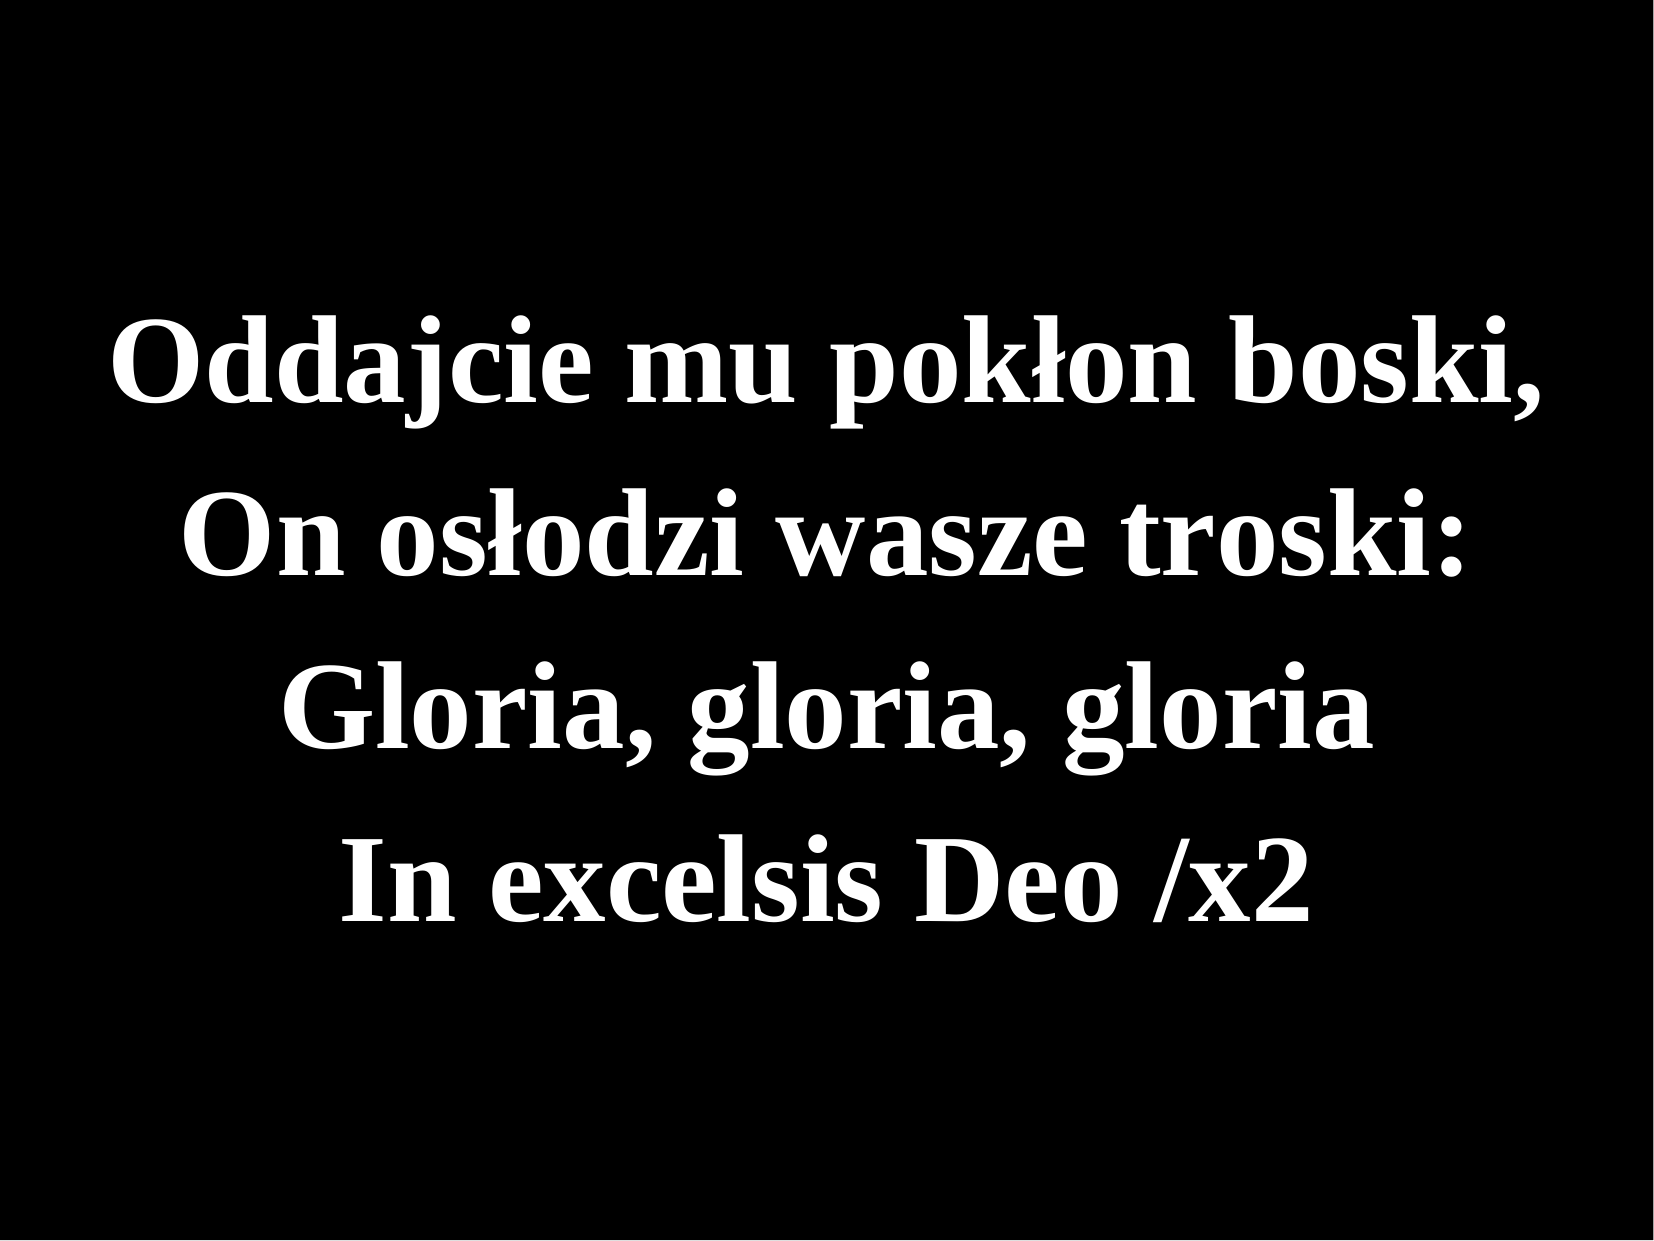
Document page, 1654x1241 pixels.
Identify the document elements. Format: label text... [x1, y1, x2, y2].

title Oddajcie mu pokłon boski, ppp On osłodzi wasze troski: ppp Gloria, gloria, gloria ppp In excelsis Deo /x2 [0, 0, 1654, 1241]
